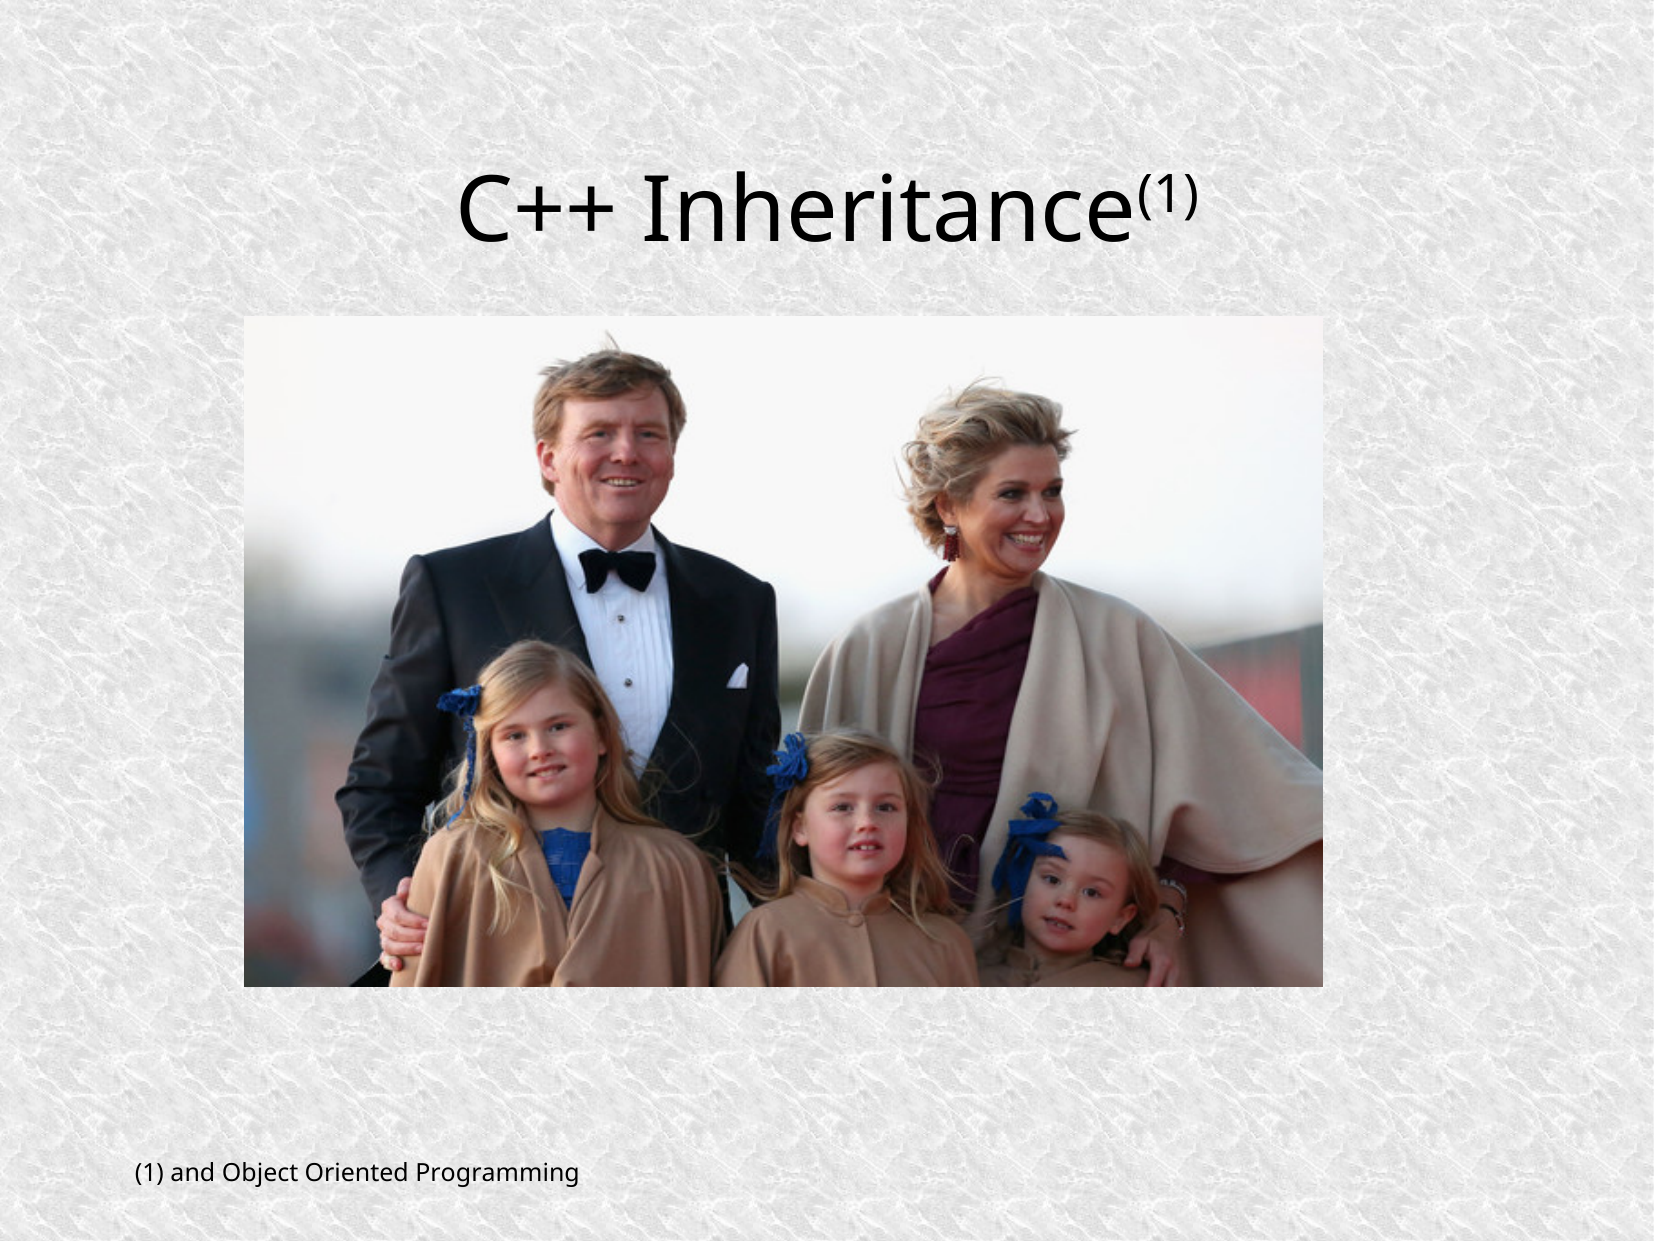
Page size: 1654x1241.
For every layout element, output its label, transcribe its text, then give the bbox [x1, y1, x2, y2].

picture [0, 0, 1654, 1241]
list (1) and Object Oriented Programming [117, 1110, 1530, 1208]
title C++ Inheritance(1) [121, 102, 1534, 311]
